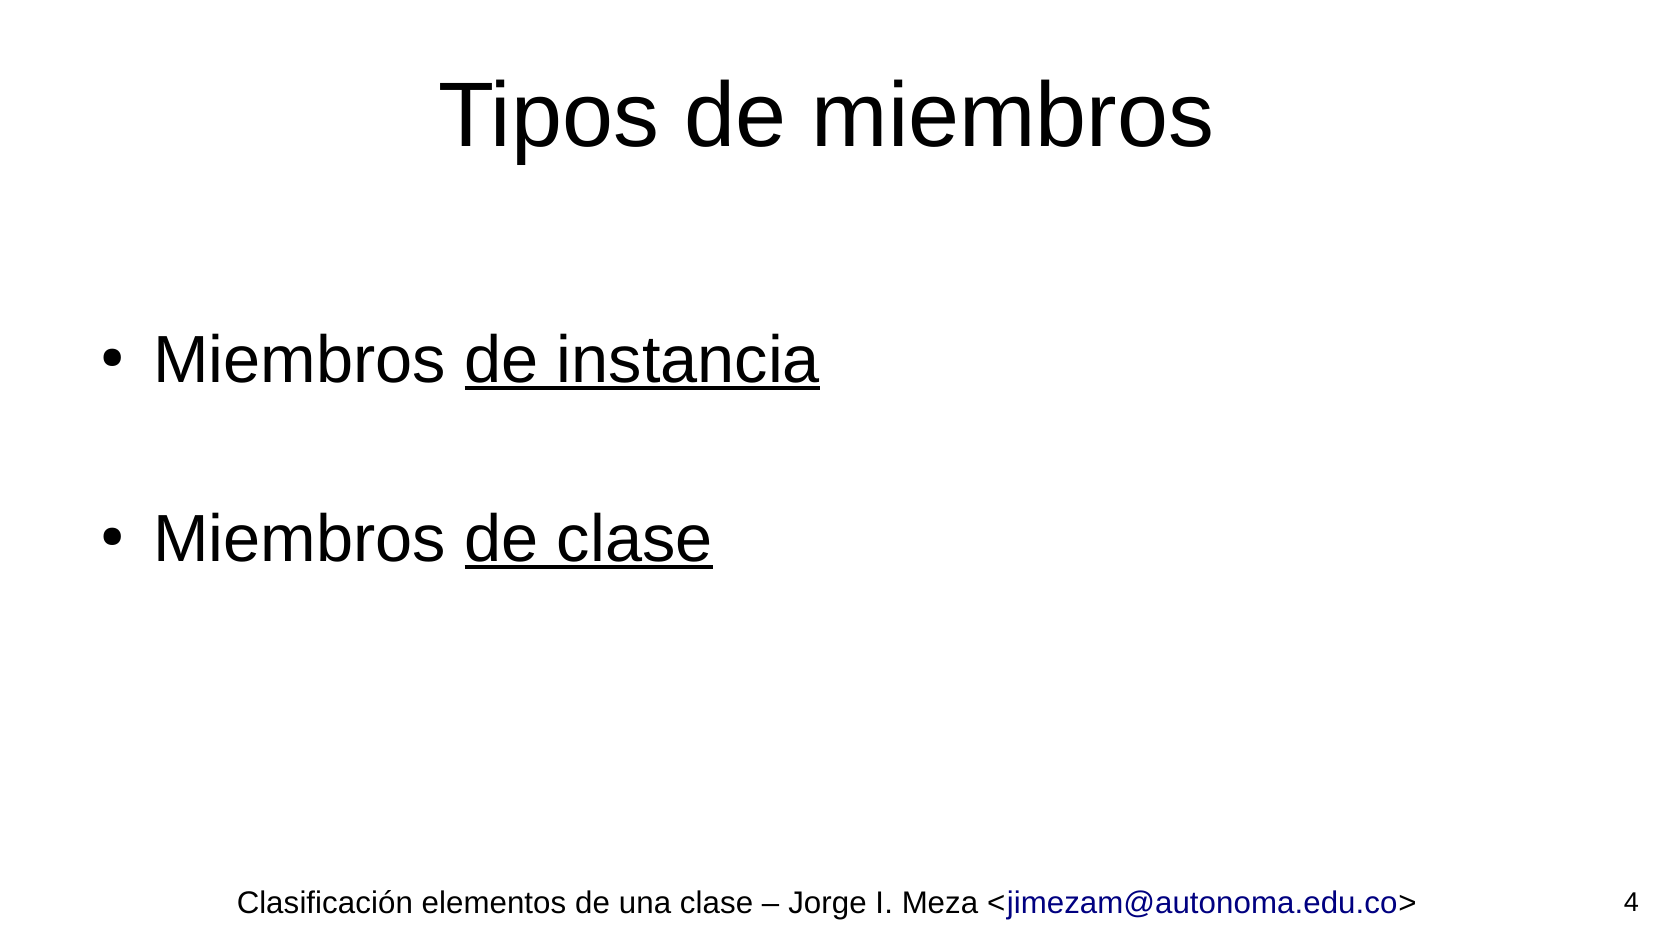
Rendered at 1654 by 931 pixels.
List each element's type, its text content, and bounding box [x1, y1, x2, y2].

title Tipos de miembros [82, 37, 1571, 193]
list Miembros de instancia Miembros de clase [82, 217, 1571, 879]
